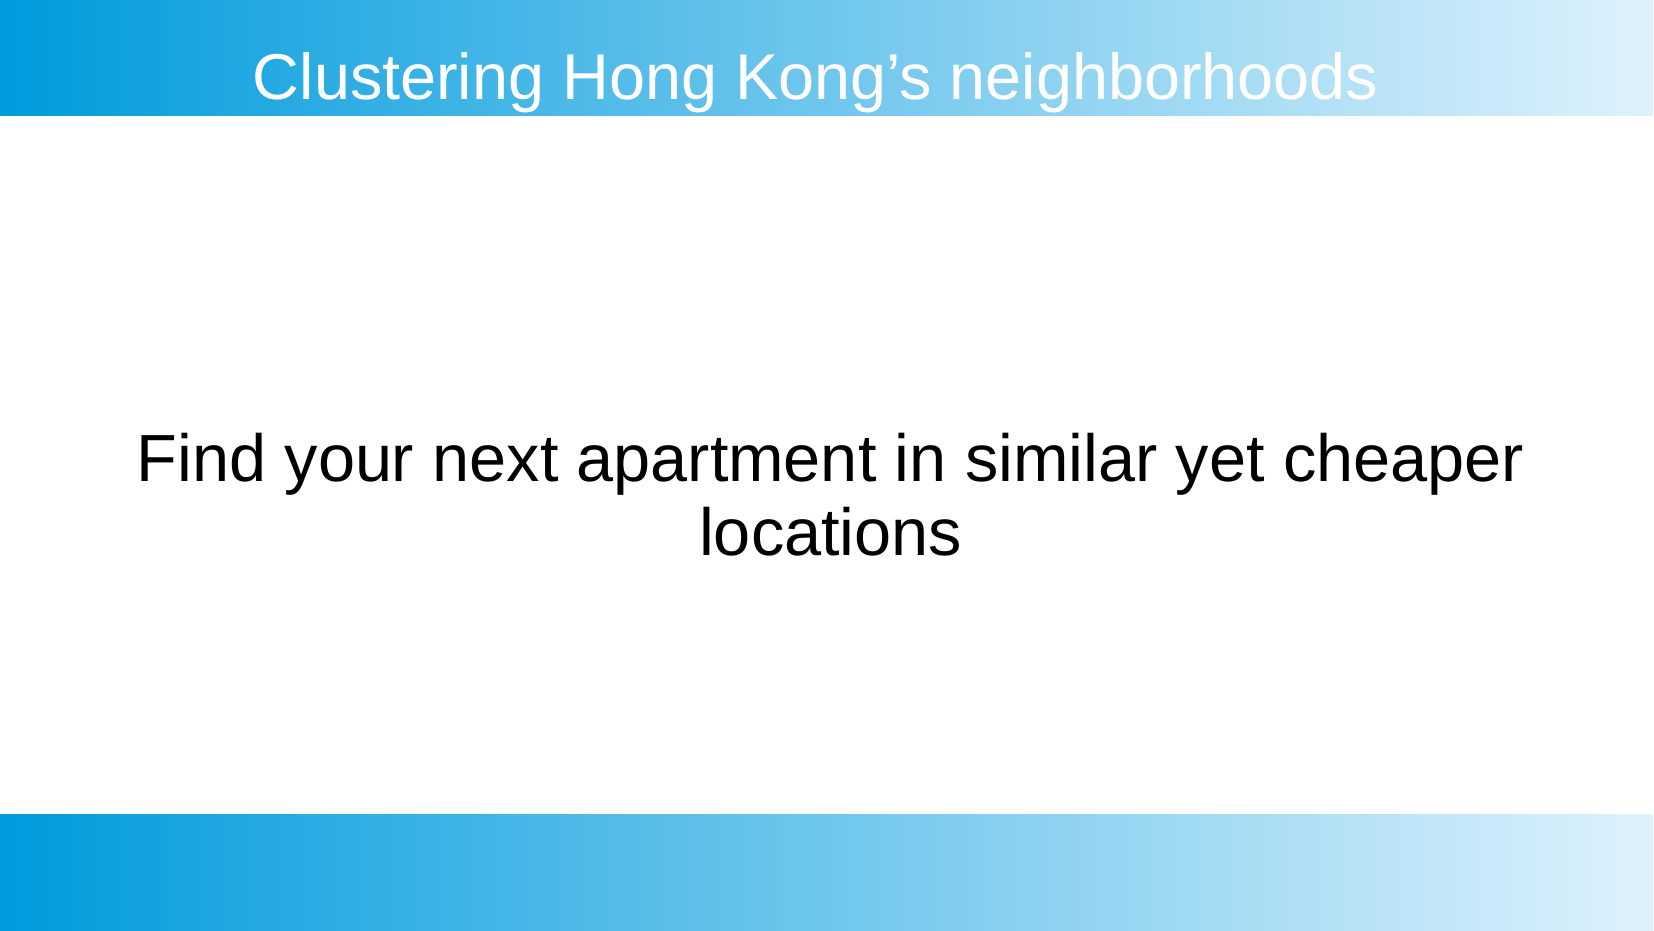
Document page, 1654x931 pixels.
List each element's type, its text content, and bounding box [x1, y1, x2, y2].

title Clustering Hong Kong’s neighborhoods [71, 0, 1561, 156]
subtitle Find your next apartment in similar yet cheaper locations [86, 225, 1576, 766]
